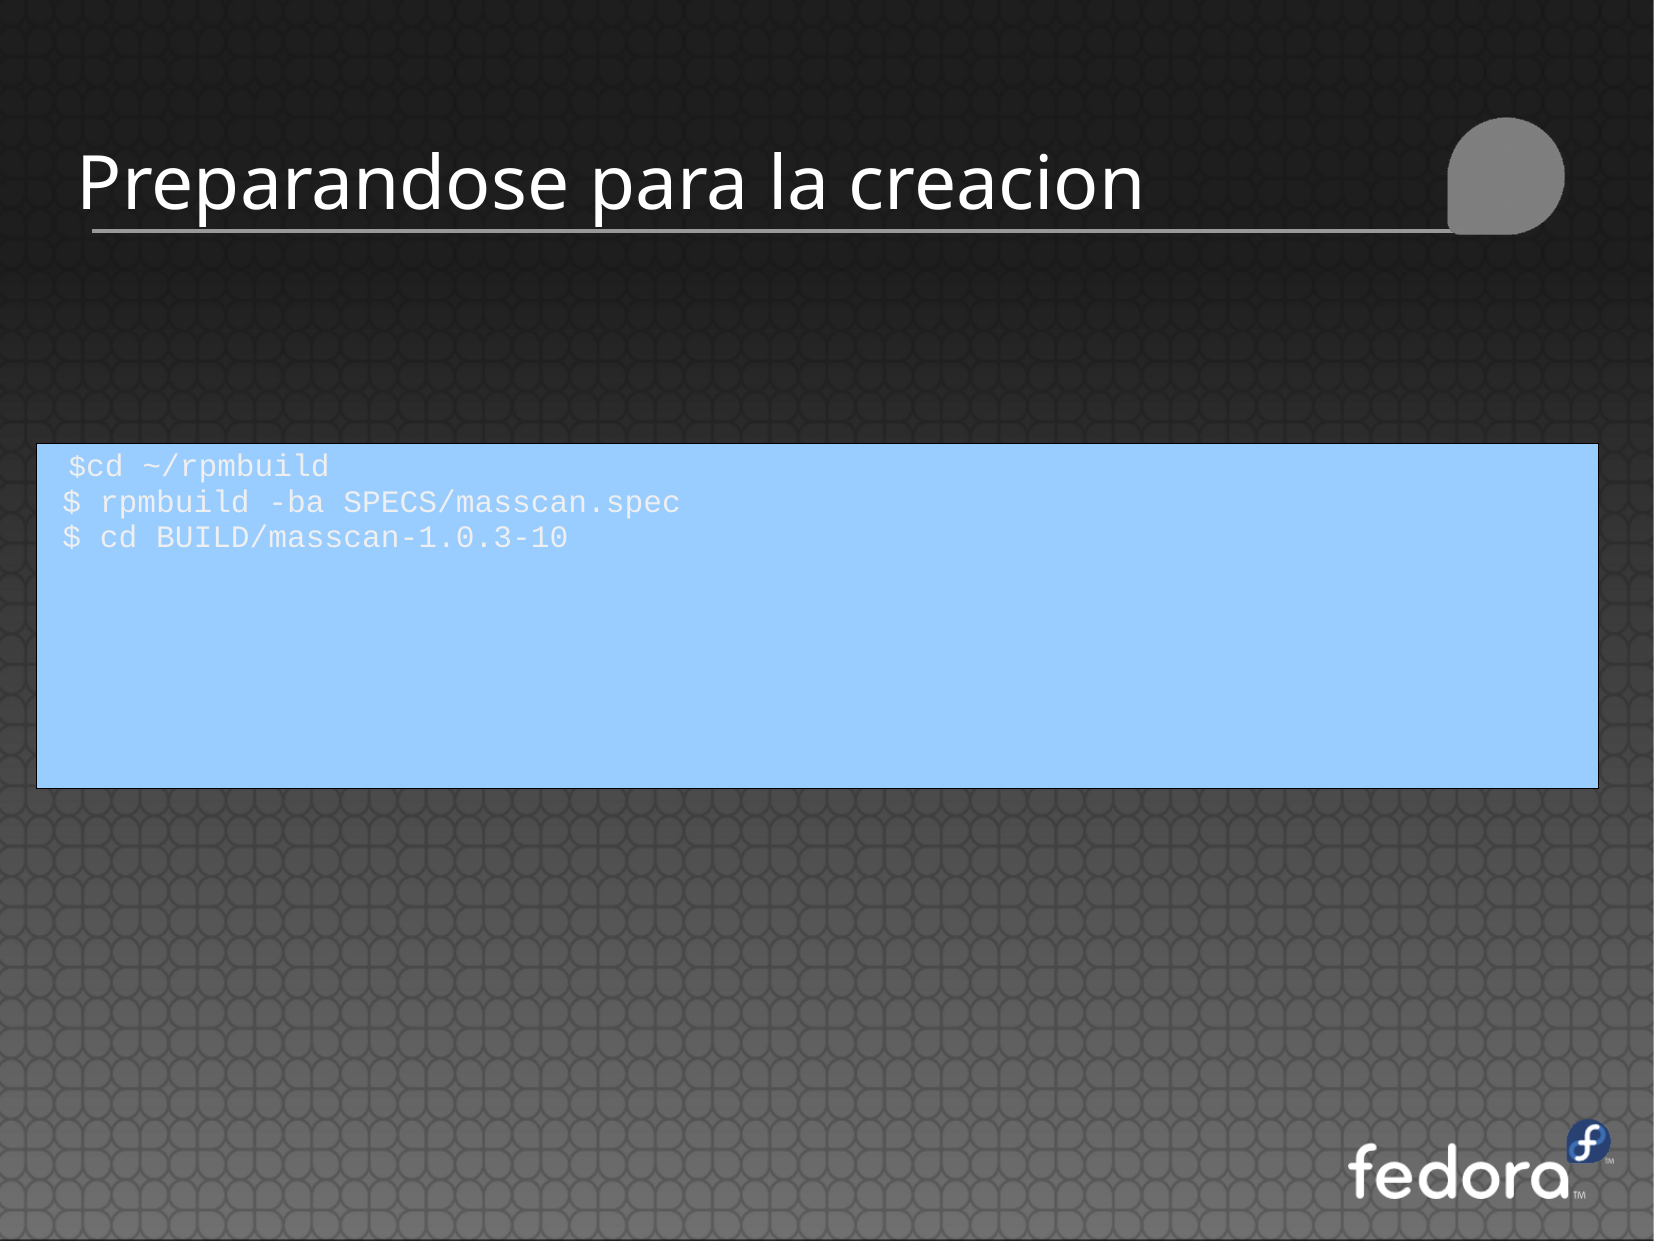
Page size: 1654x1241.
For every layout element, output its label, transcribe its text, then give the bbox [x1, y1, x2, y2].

text_box $cd ~/rpmbuild $ rpmbuild -ba SPECS/masscan.spec $ cd BUILD/masscan-1.0.3-10 [36, 443, 1599, 789]
title Preparandose para la creacion [76, 112, 1566, 249]
picture [0, 0, 1654, 1241]
